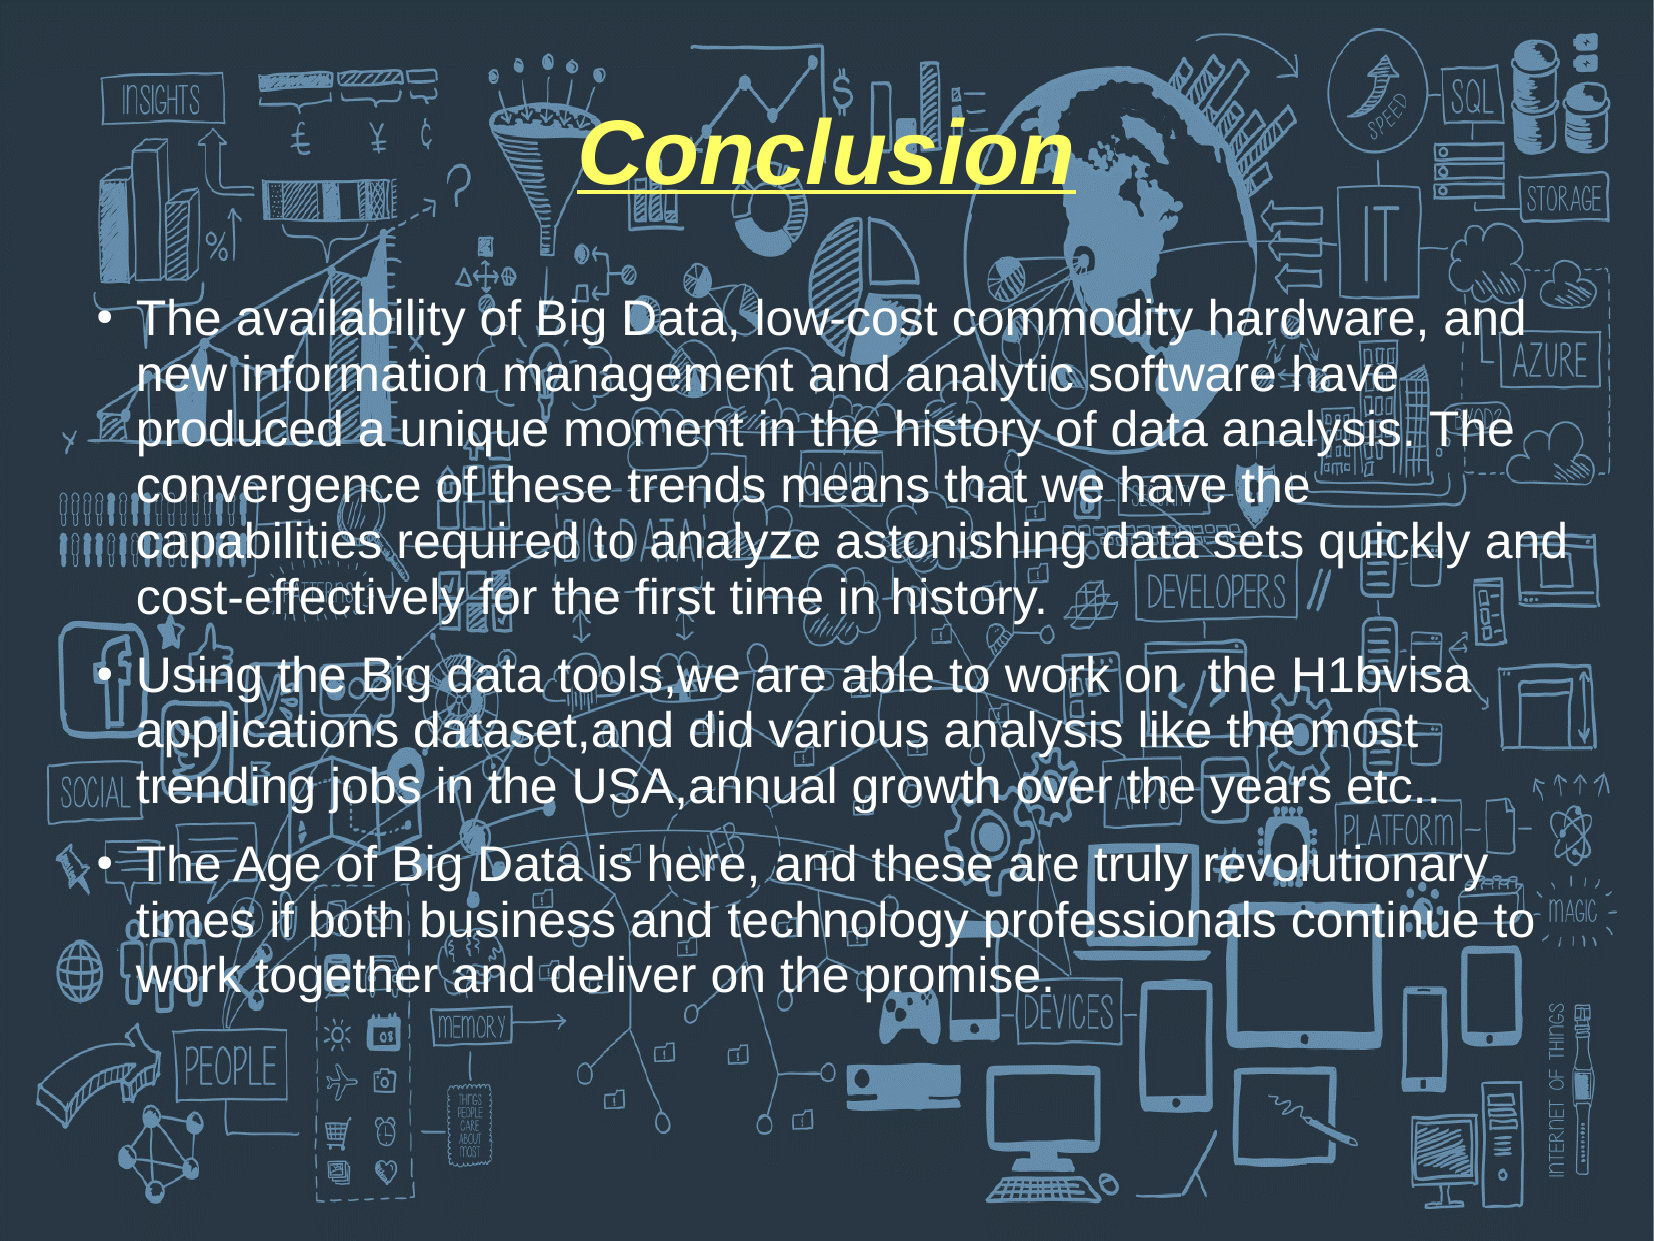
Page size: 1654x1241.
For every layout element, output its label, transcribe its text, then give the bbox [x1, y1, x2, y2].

picture [0, 0, 1654, 1241]
title Conclusion [82, 49, 1571, 257]
list The availability of Big Data, low-cost commodity hardware, and new information management and analytic software have produced a unique moment in the history of data analysis. The convergence of these trends means that we have the capabilities required to analyze astonishing data sets quickly and cost-effectively for the first time in history. Using the Big data tools,we are able to work on the H1bvisa applications dataset,and did various analysis like the most trending jobs in the USA,annual growth over the years etc.. The Age of Big Data is here, and these are truly revolutionary times if both business and technology professionals continue to work together and deliver on the promise. [82, 290, 1571, 1010]
